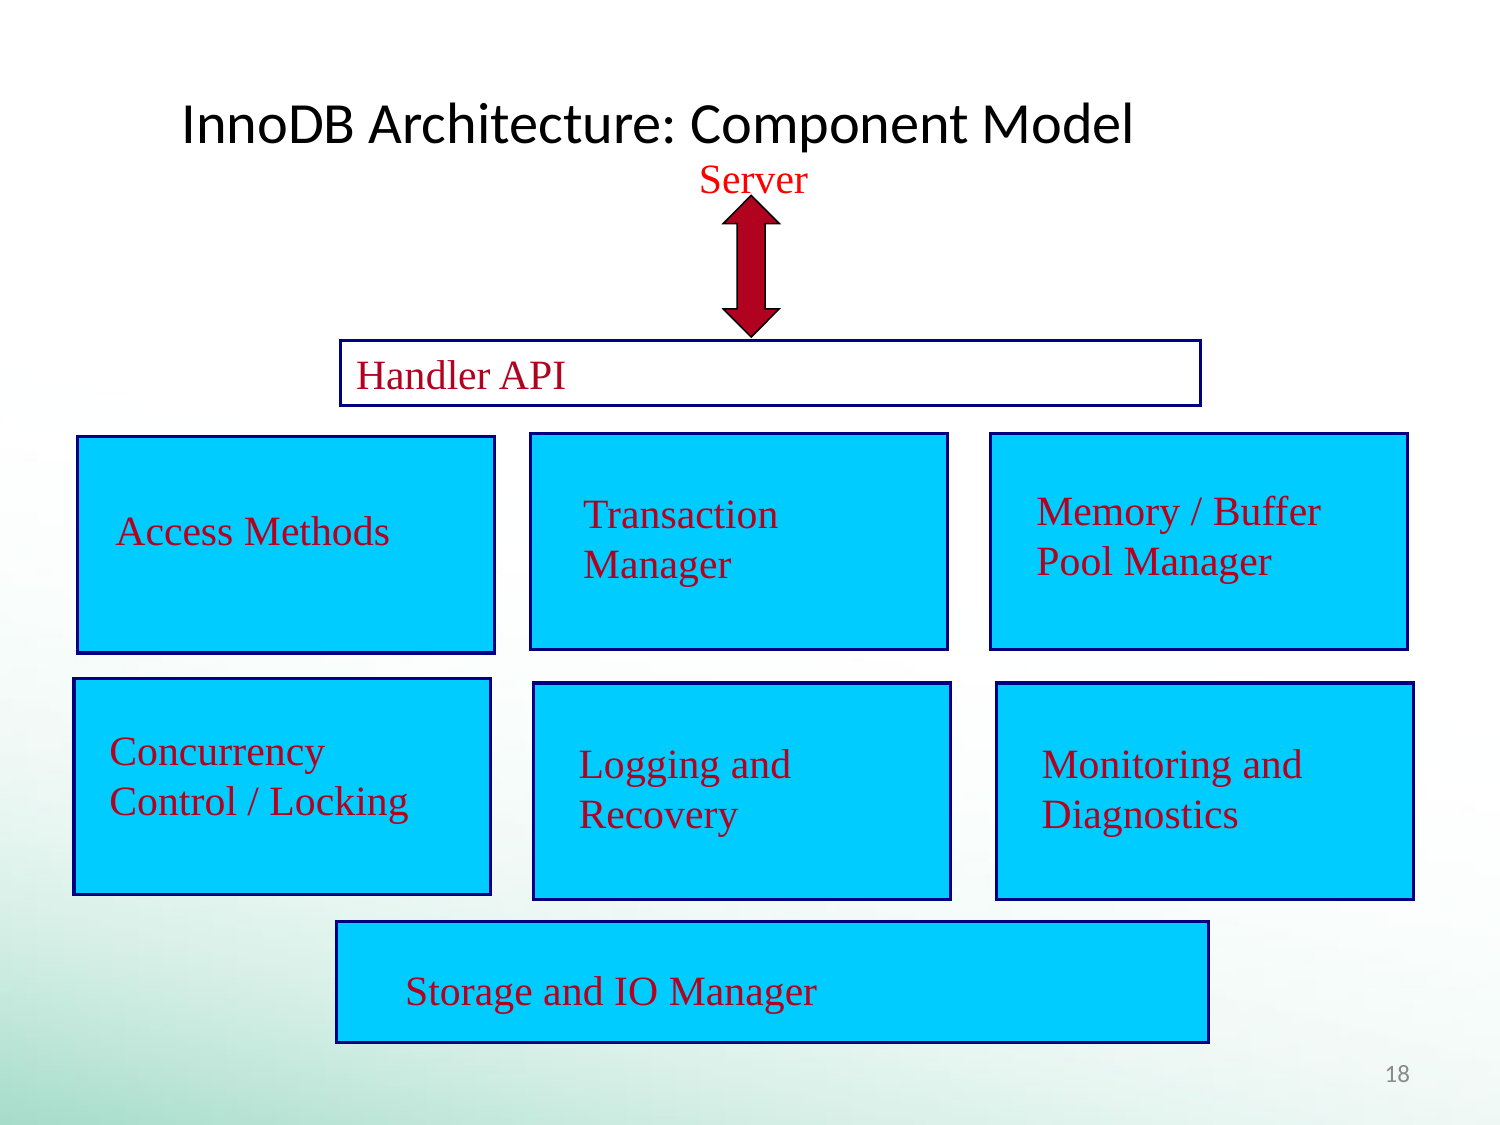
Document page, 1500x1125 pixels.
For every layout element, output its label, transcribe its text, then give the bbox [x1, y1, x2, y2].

text_box Monitoring and Diagnostics [1026, 729, 1390, 845]
text_box [723, 195, 780, 338]
text_box Concurrency Control / Locking [94, 716, 458, 832]
text_box Logging and Recovery [563, 729, 927, 845]
text_box Storage and IO Manager [390, 955, 1167, 1022]
text_box [73, 678, 491, 895]
text_box Access Methods [100, 496, 464, 562]
text_box Memory / Buffer Pool Manager [1021, 475, 1385, 592]
text_box [990, 433, 1408, 650]
title InnoDB Architecture: Component Model [146, 85, 1471, 240]
text_box [336, 921, 1209, 1043]
picture [0, 0, 1500, 1125]
text_box [77, 436, 495, 654]
text_box [533, 683, 951, 900]
text_box [996, 683, 1414, 900]
text_box [530, 433, 948, 650]
text_box Handler API [340, 340, 1201, 406]
text_box Server [683, 144, 1025, 210]
text_box Transaction Manager [567, 479, 932, 595]
